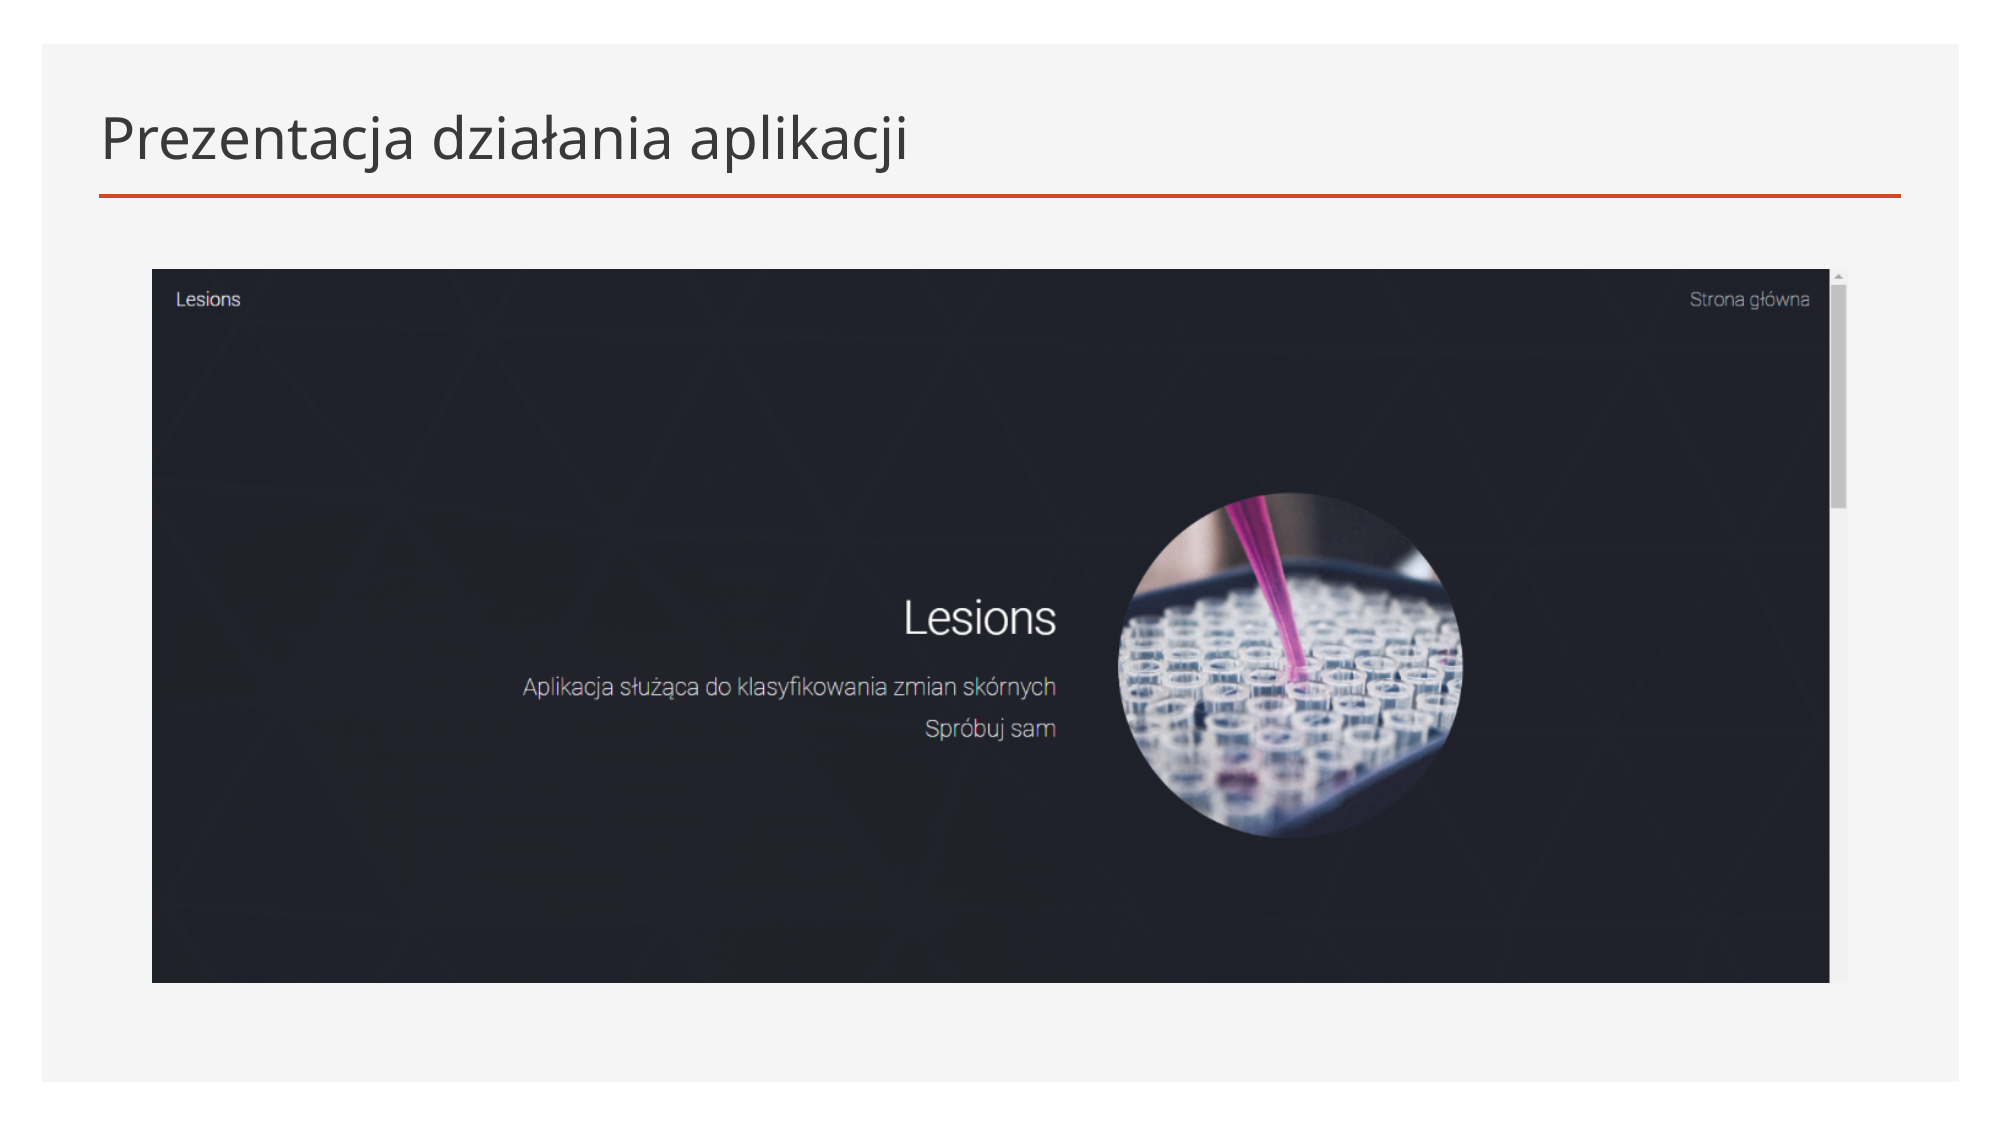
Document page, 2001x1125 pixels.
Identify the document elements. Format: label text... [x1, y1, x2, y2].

title Prezentacja działania aplikacji [85, 73, 1214, 179]
picture [152, 269, 1848, 983]
